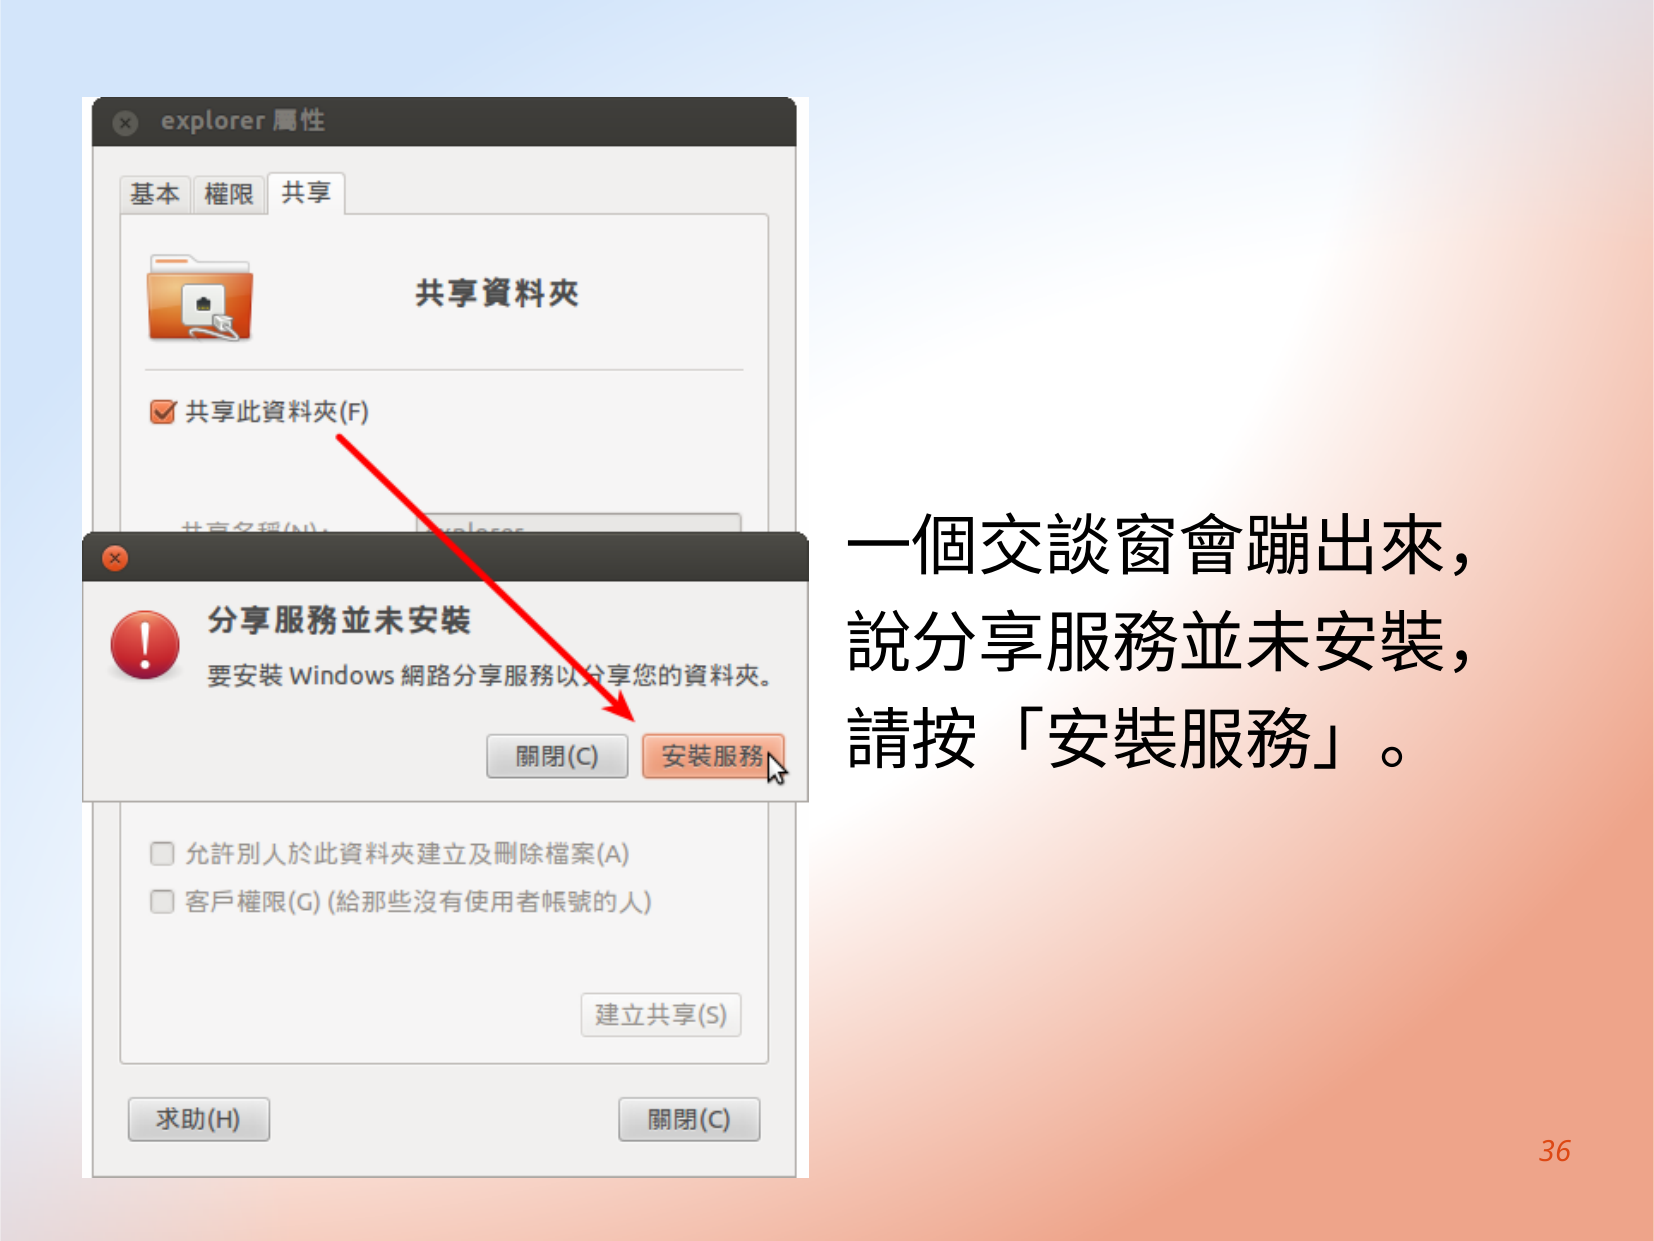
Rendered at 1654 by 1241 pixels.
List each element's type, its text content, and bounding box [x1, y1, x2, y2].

list 一個交談窗會蹦出來，說分享服務並未安裝，請按「安裝服務」。 [845, 75, 1572, 1201]
picture [0, 0, 1654, 1241]
